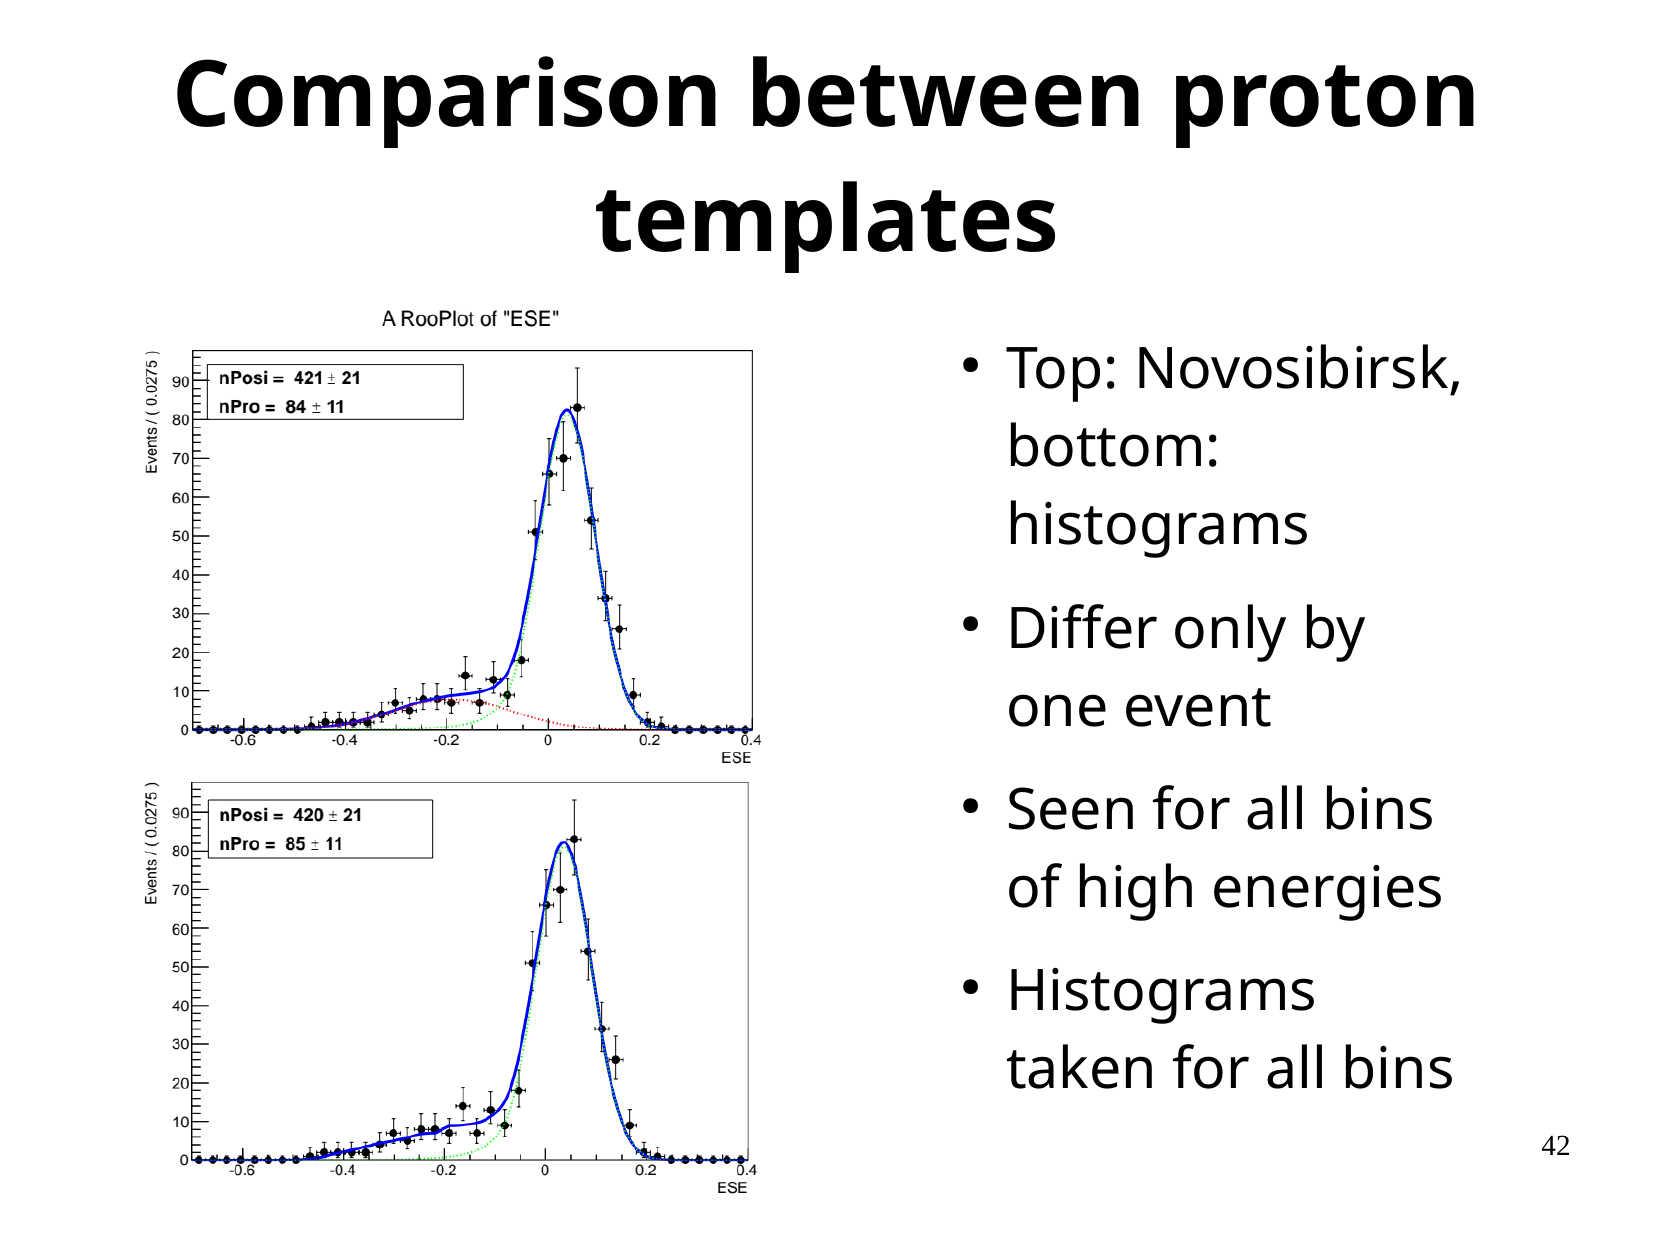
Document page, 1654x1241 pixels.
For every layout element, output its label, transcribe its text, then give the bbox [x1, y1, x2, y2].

list Top: Novosibirsk, bottom: histograms Differ only by one event Seen for all bins of high energies Histograms taken for all bins [945, 327, 1473, 1184]
title Comparison between proton templates [82, 29, 1571, 277]
picture [122, 303, 820, 1205]
